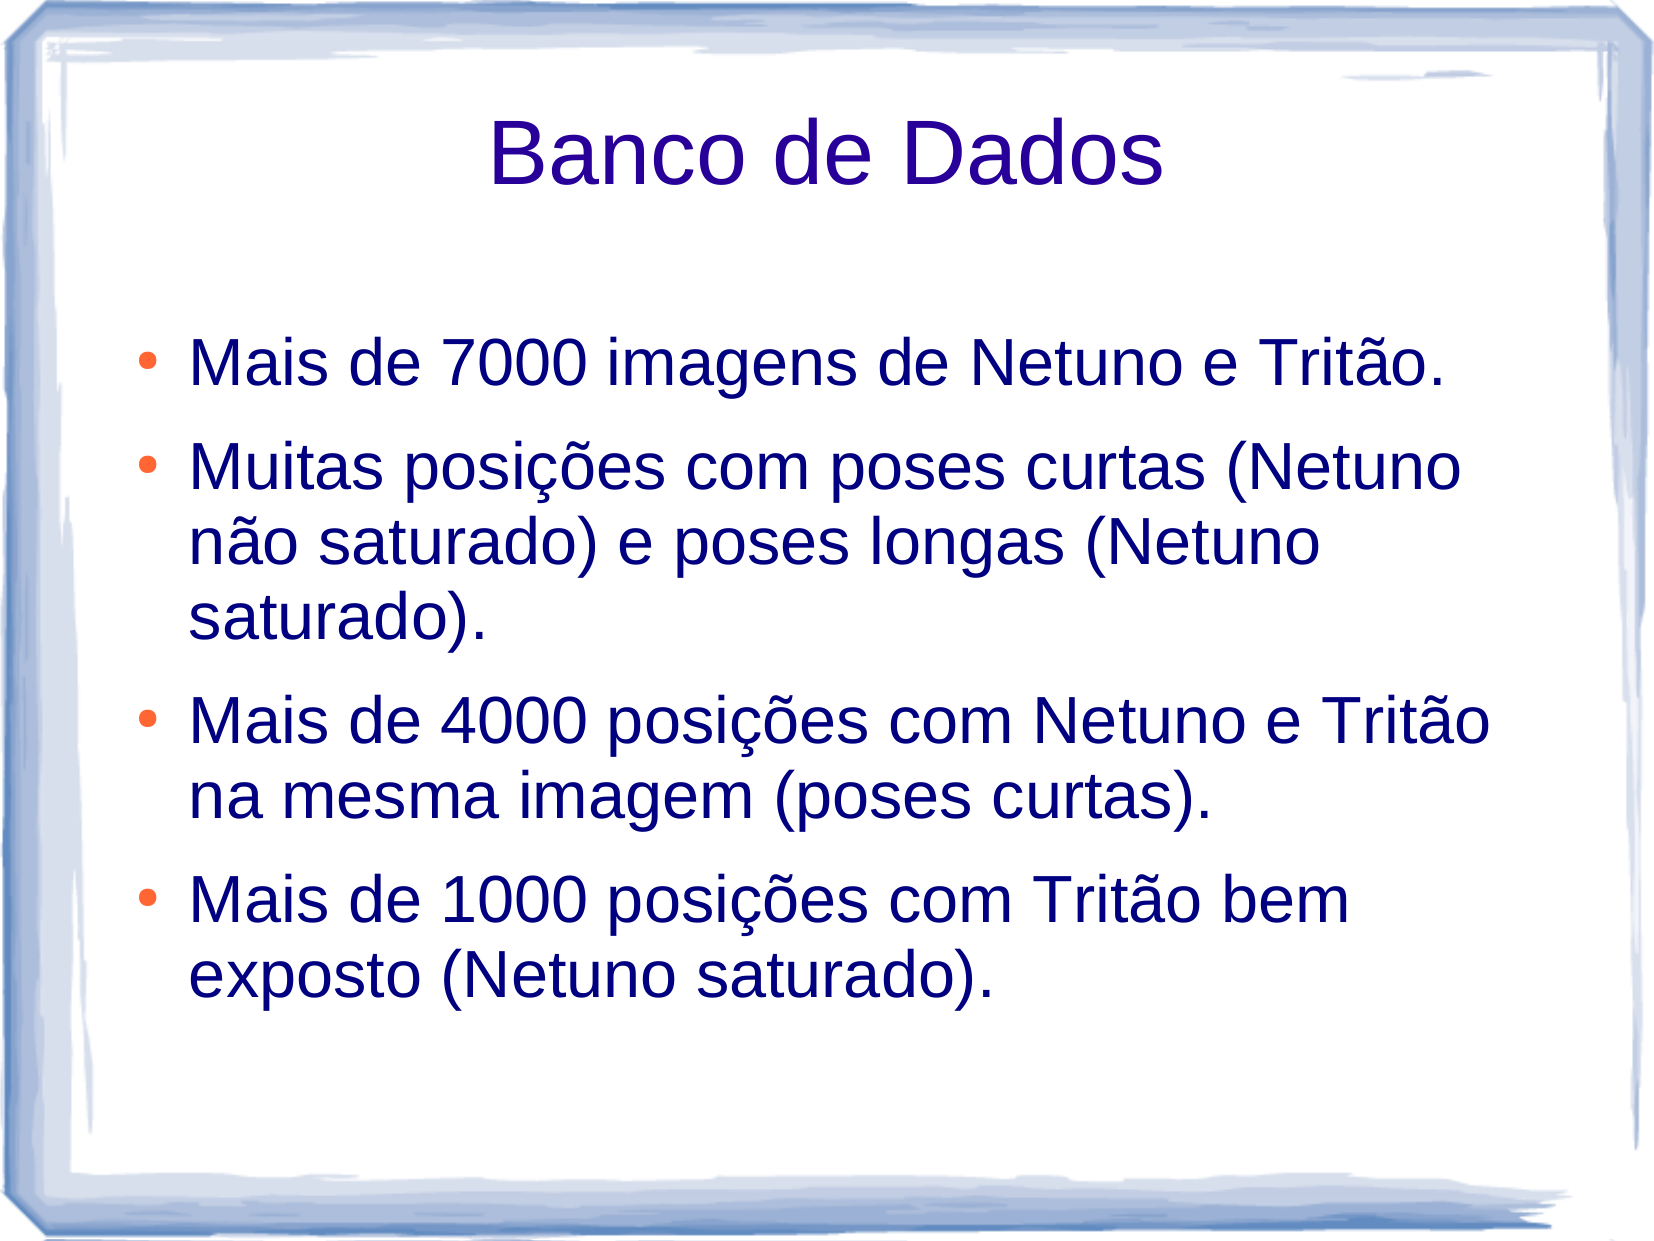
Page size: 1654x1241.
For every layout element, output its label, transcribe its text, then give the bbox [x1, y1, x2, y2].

title Banco de Dados [82, 49, 1571, 257]
list Mais de 7000 imagens de Netuno e Tritão. Muitas posições com poses curtas (Netuno não saturado) e poses longas (Netuno saturado). Mais de 4000 posições com Netuno e Tritão na mesma imagem (poses curtas). Mais de 1000 posições com Tritão bem exposto (Netuno saturado). [118, 324, 1571, 1045]
picture [0, 0, 1654, 1241]
